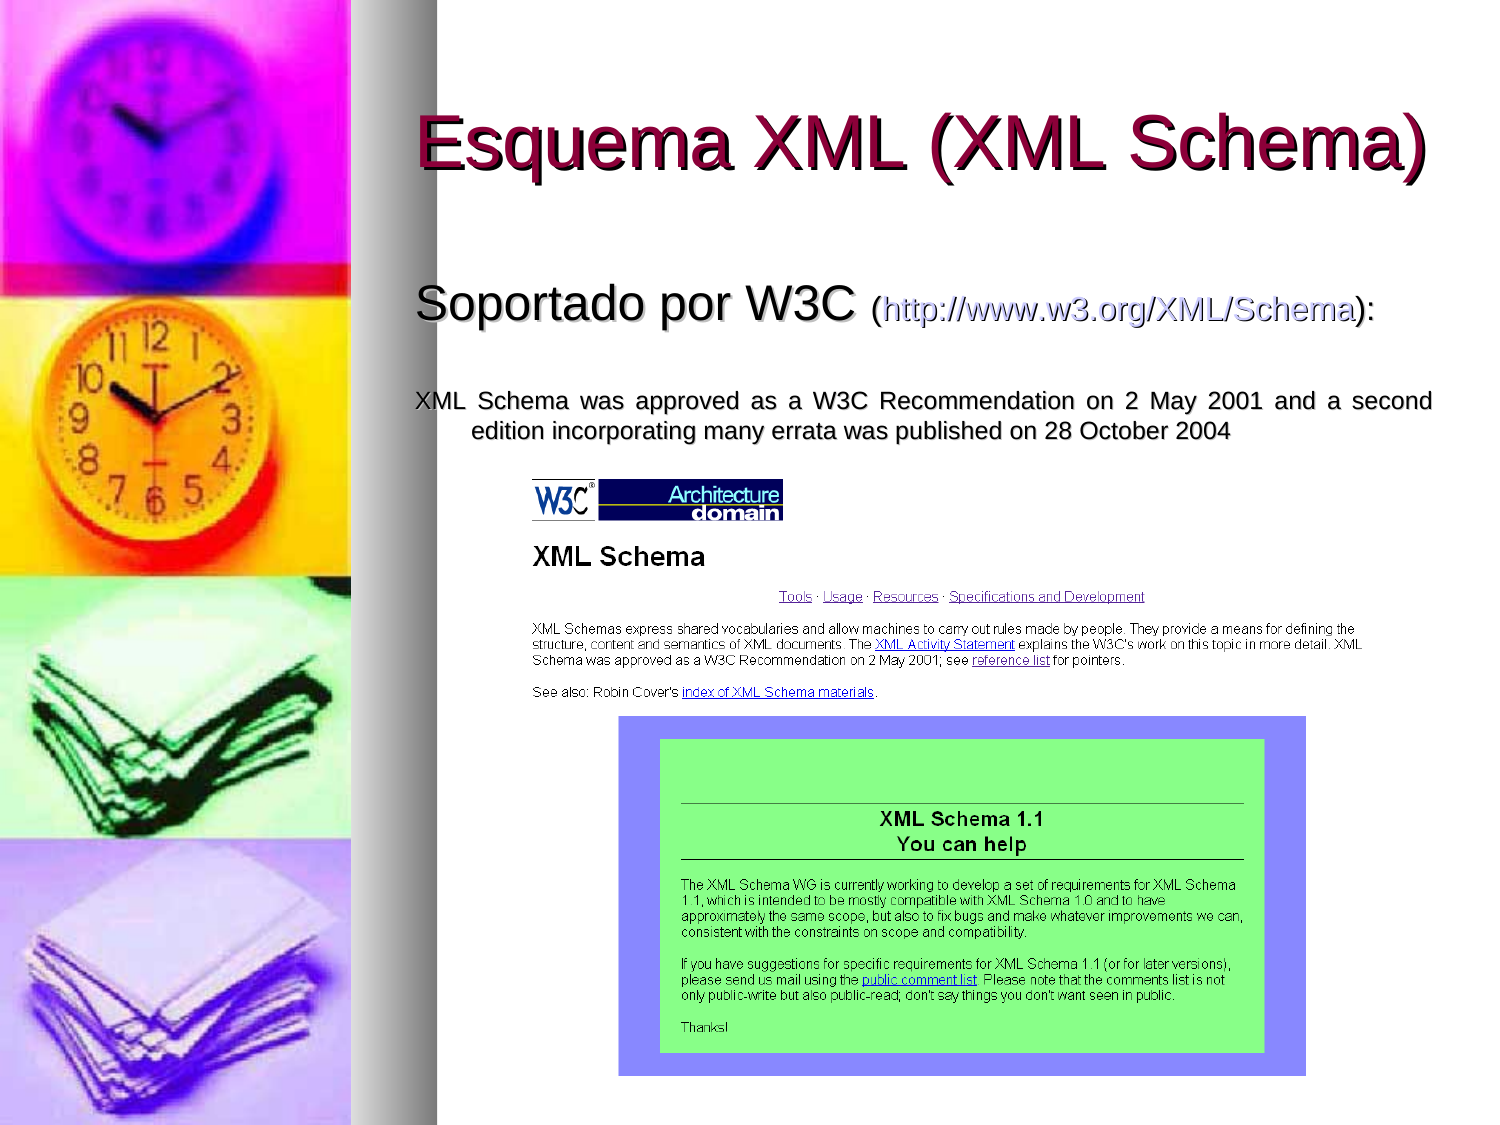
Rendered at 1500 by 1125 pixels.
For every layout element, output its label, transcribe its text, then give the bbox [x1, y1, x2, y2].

chart [525, 467, 1365, 1079]
list Soportado por W3C (http://www.w3.org/XML/Schema): XML Schema was approved as a W3C Recommendation on 2 May 2001 and a second edition incorporating many errata was published on 28 October 2004 [399, 262, 1450, 453]
picture [0, 0, 351, 1125]
title Esquema XML (XML Schema) [399, 37, 1450, 238]
